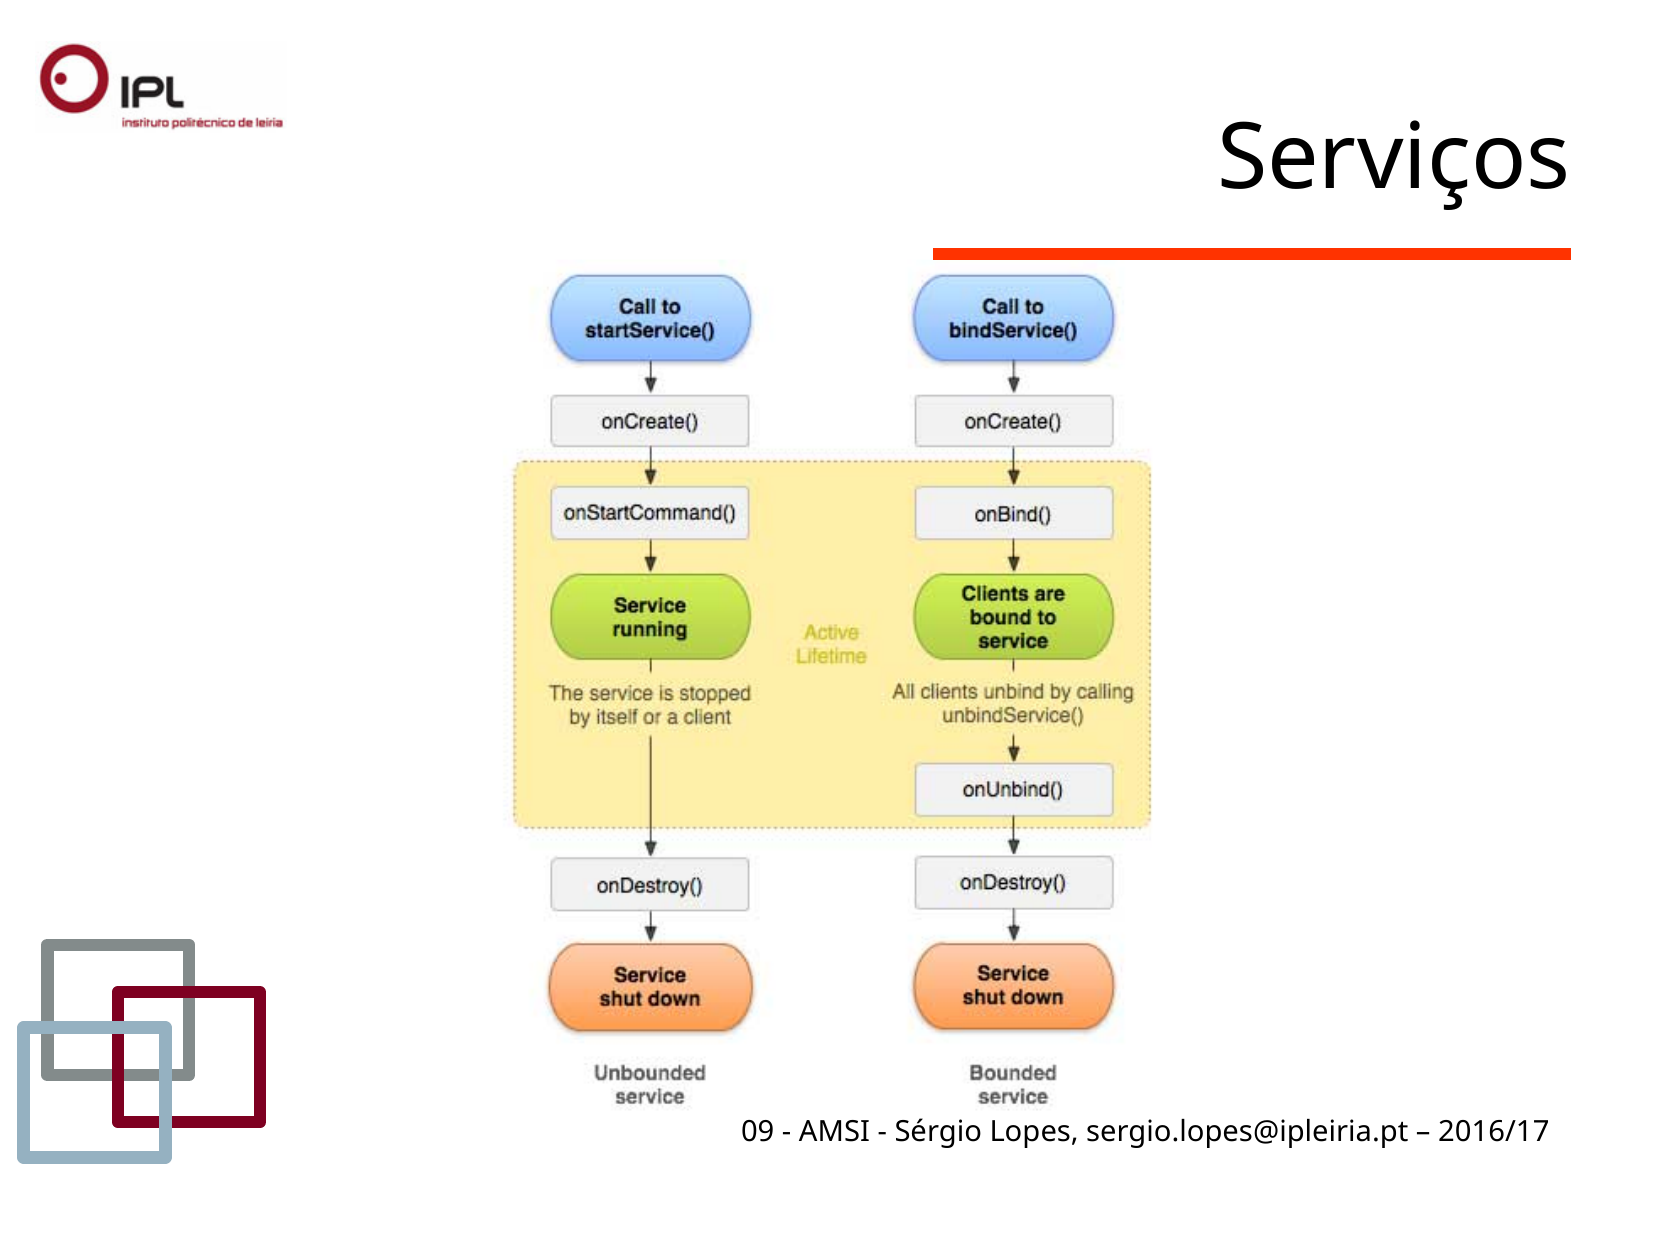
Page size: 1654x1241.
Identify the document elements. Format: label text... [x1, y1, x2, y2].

text_box 09 - AMSI - Sérgio Lopes, sergio.lopes@ipleiria.pt – 2016/17 [242, 1103, 1565, 1158]
picture [458, 257, 1217, 1103]
title Serviços [82, 49, 1571, 257]
picture [35, 41, 291, 133]
